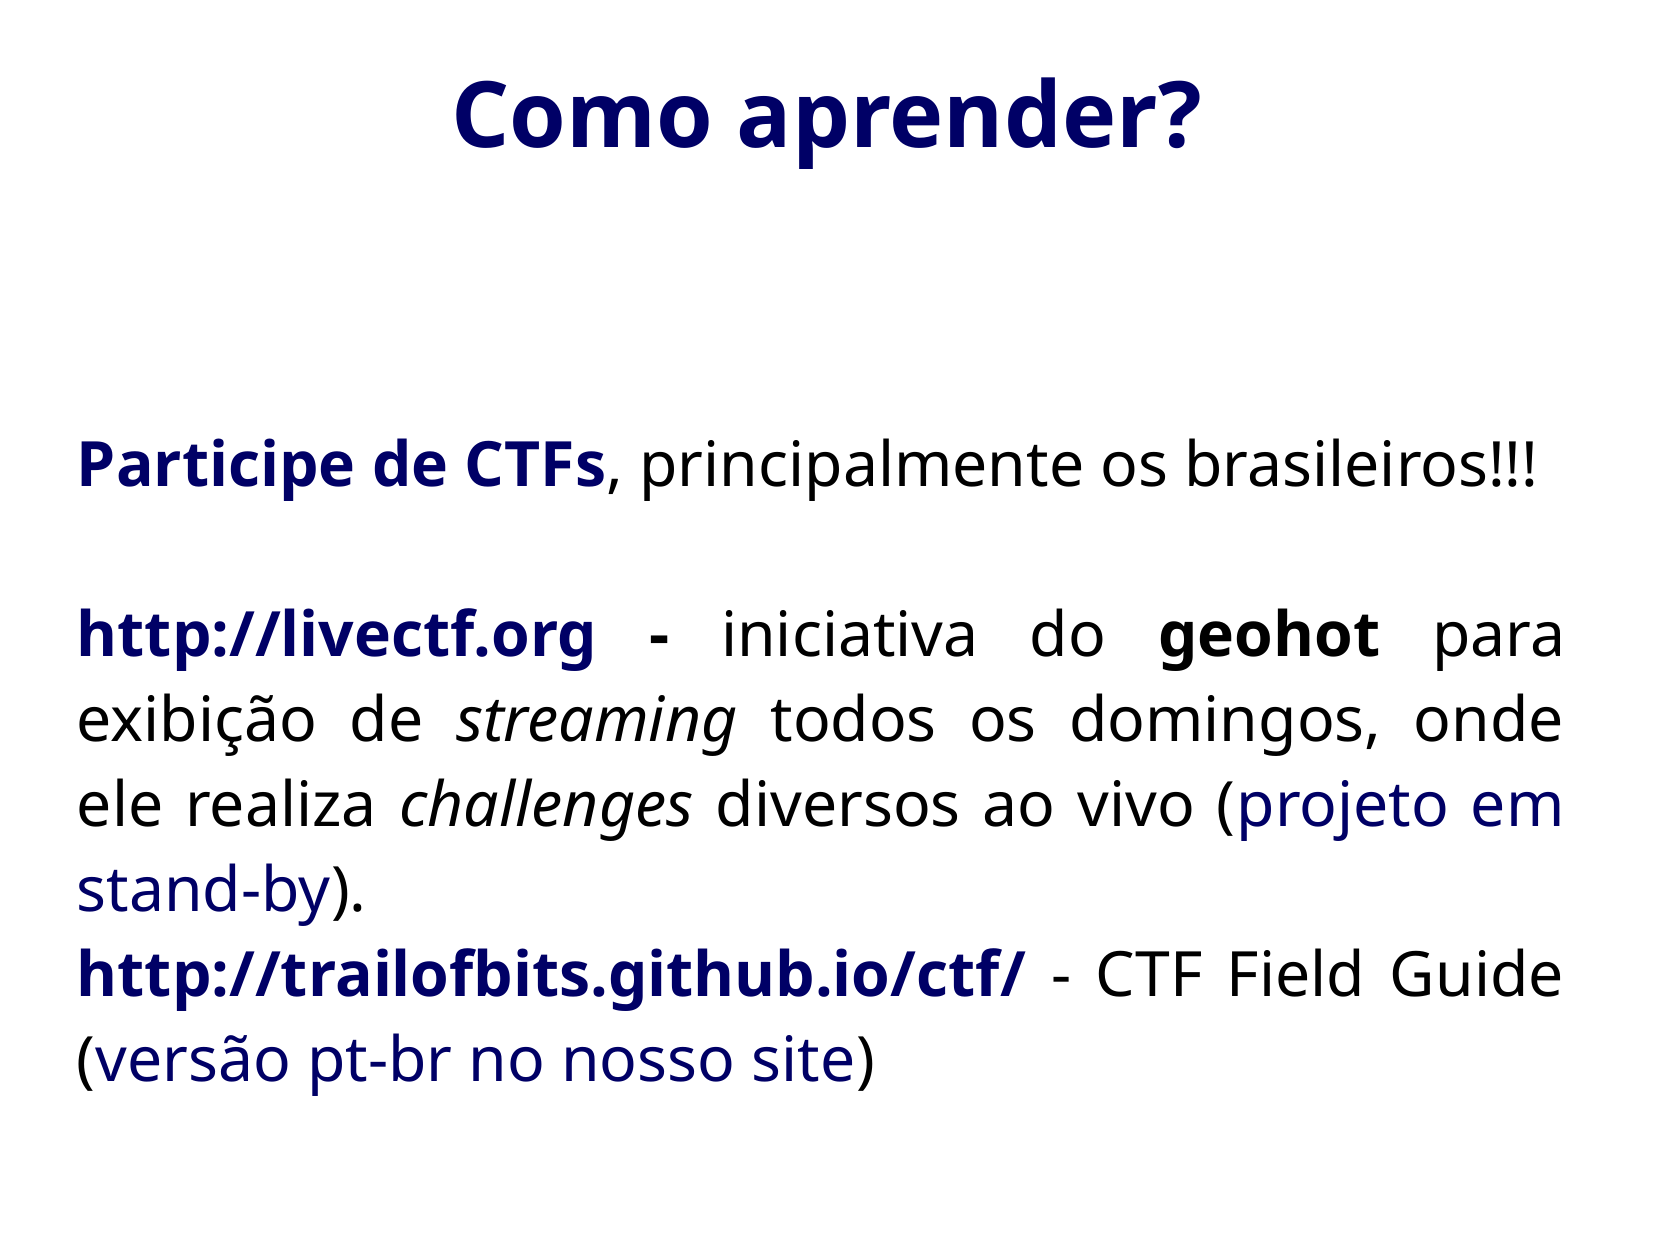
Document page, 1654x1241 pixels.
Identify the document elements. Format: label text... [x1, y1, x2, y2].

subtitle Participe de CTFs, principalmente os brasileiros!!! http://livectf.org - iniciativa do geohot para exibição de streaming todos os domingos, onde ele realiza challenges diversos ao vivo (projeto em stand-by). http://trailofbits.github.io/ctf/ - CTF Field Guide (versão pt-br no nosso site) [76, 274, 1565, 1241]
title Como aprender? [82, 8, 1571, 216]
